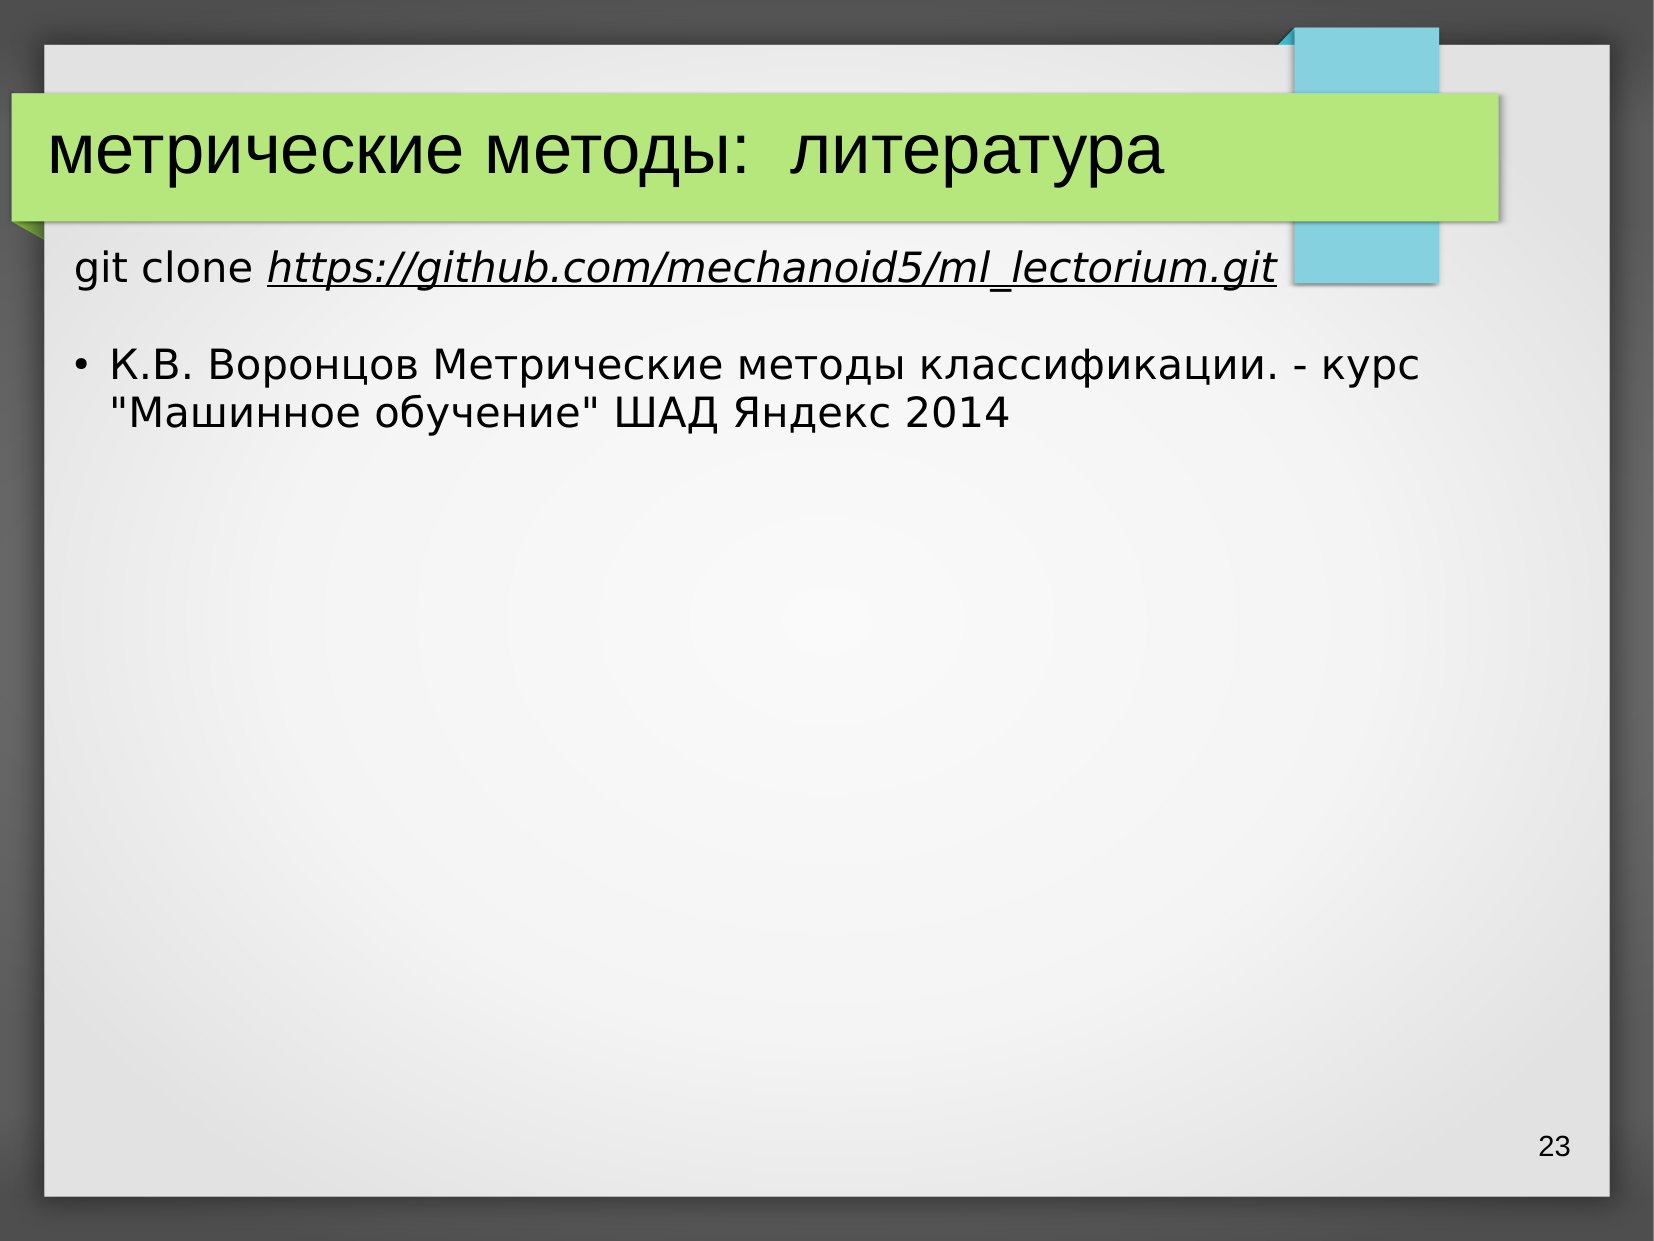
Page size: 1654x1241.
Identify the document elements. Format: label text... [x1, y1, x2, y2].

picture [0, 0, 1654, 1241]
title метрические методы: литература [47, 96, 1536, 201]
text_box git clone https://github.com/mechanoid5/ml_lectorium.git К.В. Воронцов Метрические методы классификации. - курс "Машинное обучение" ШАД Яндекс 2014 [59, 236, 1607, 1173]
